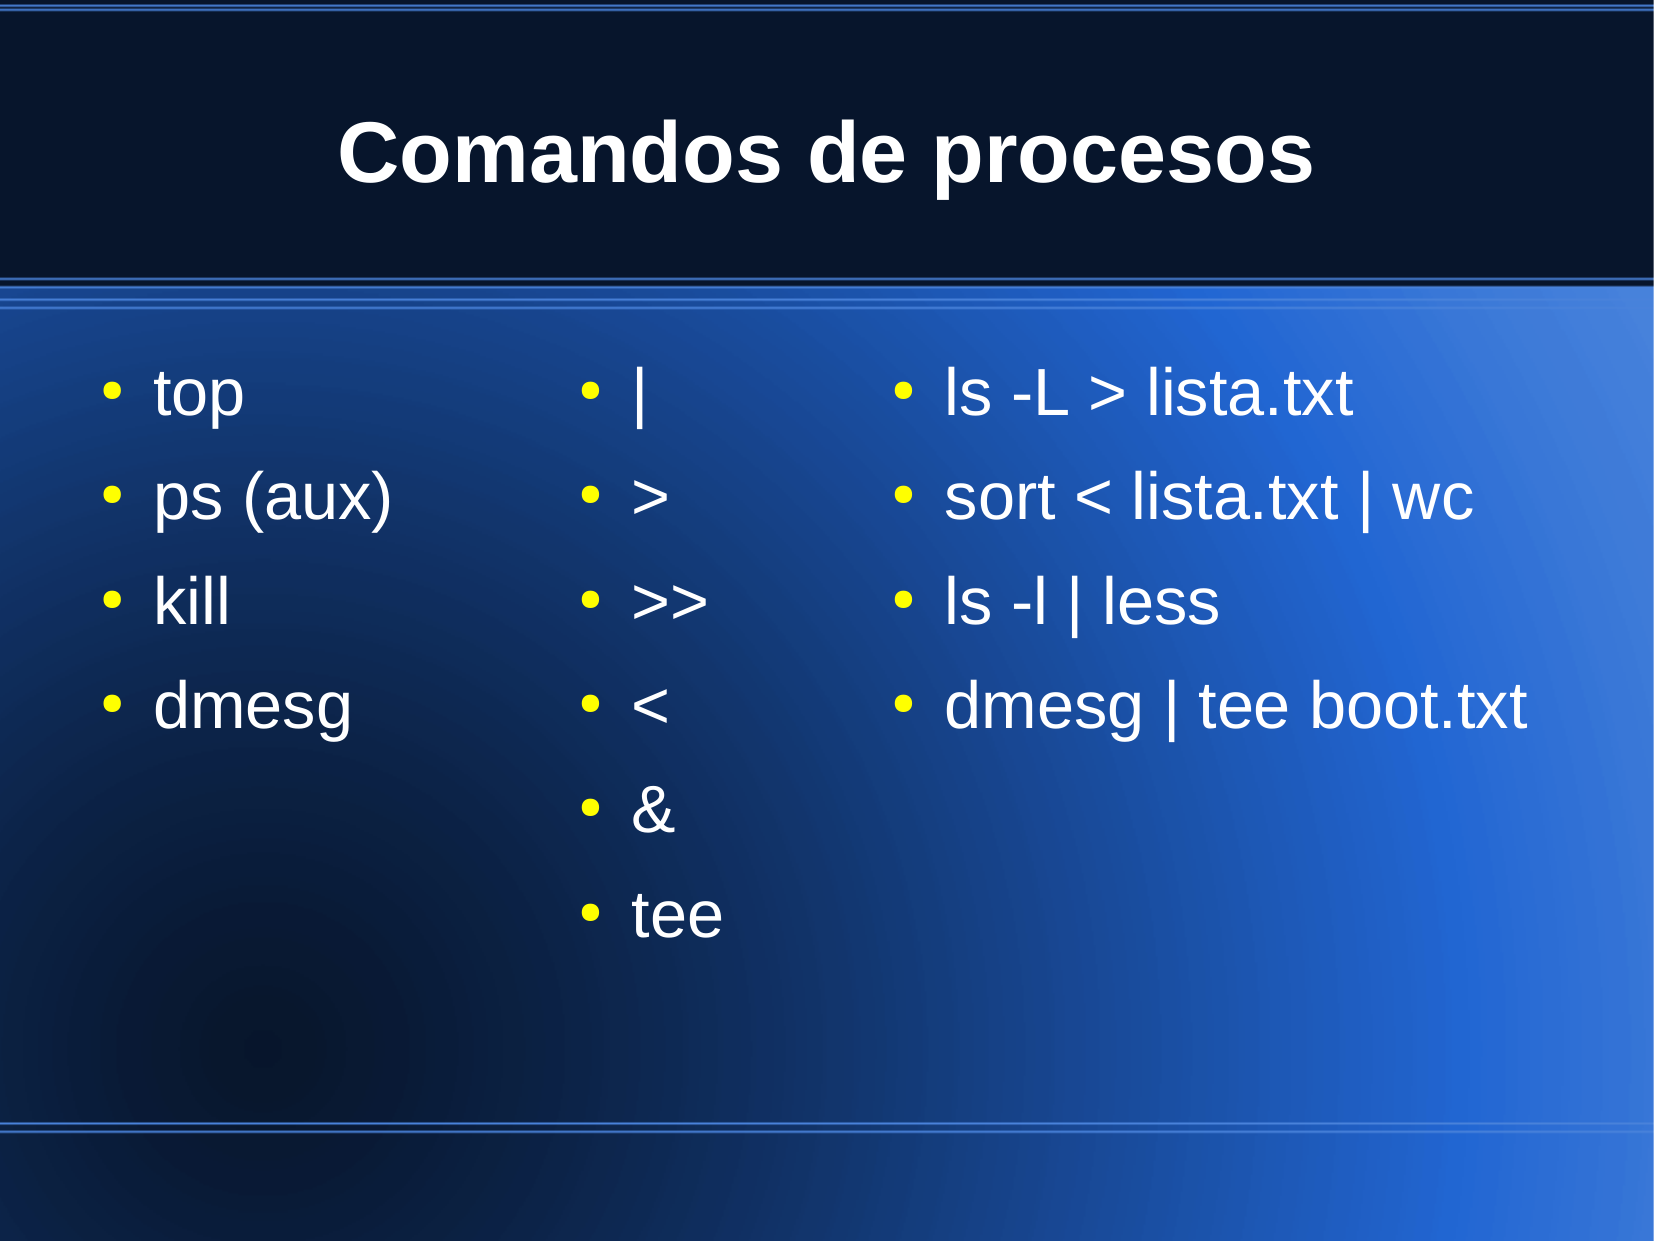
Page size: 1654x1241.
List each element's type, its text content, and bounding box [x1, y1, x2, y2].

picture [0, 0, 1654, 1241]
list | > >> < & tee [561, 355, 869, 1075]
list ls -L > lista.txt sort < lista.txt | wc ls -l | less dmesg | tee boot.txt [874, 355, 1601, 1075]
title Comandos de procesos [82, 49, 1571, 257]
list top ps (aux) kill dmesg [82, 355, 511, 1075]
